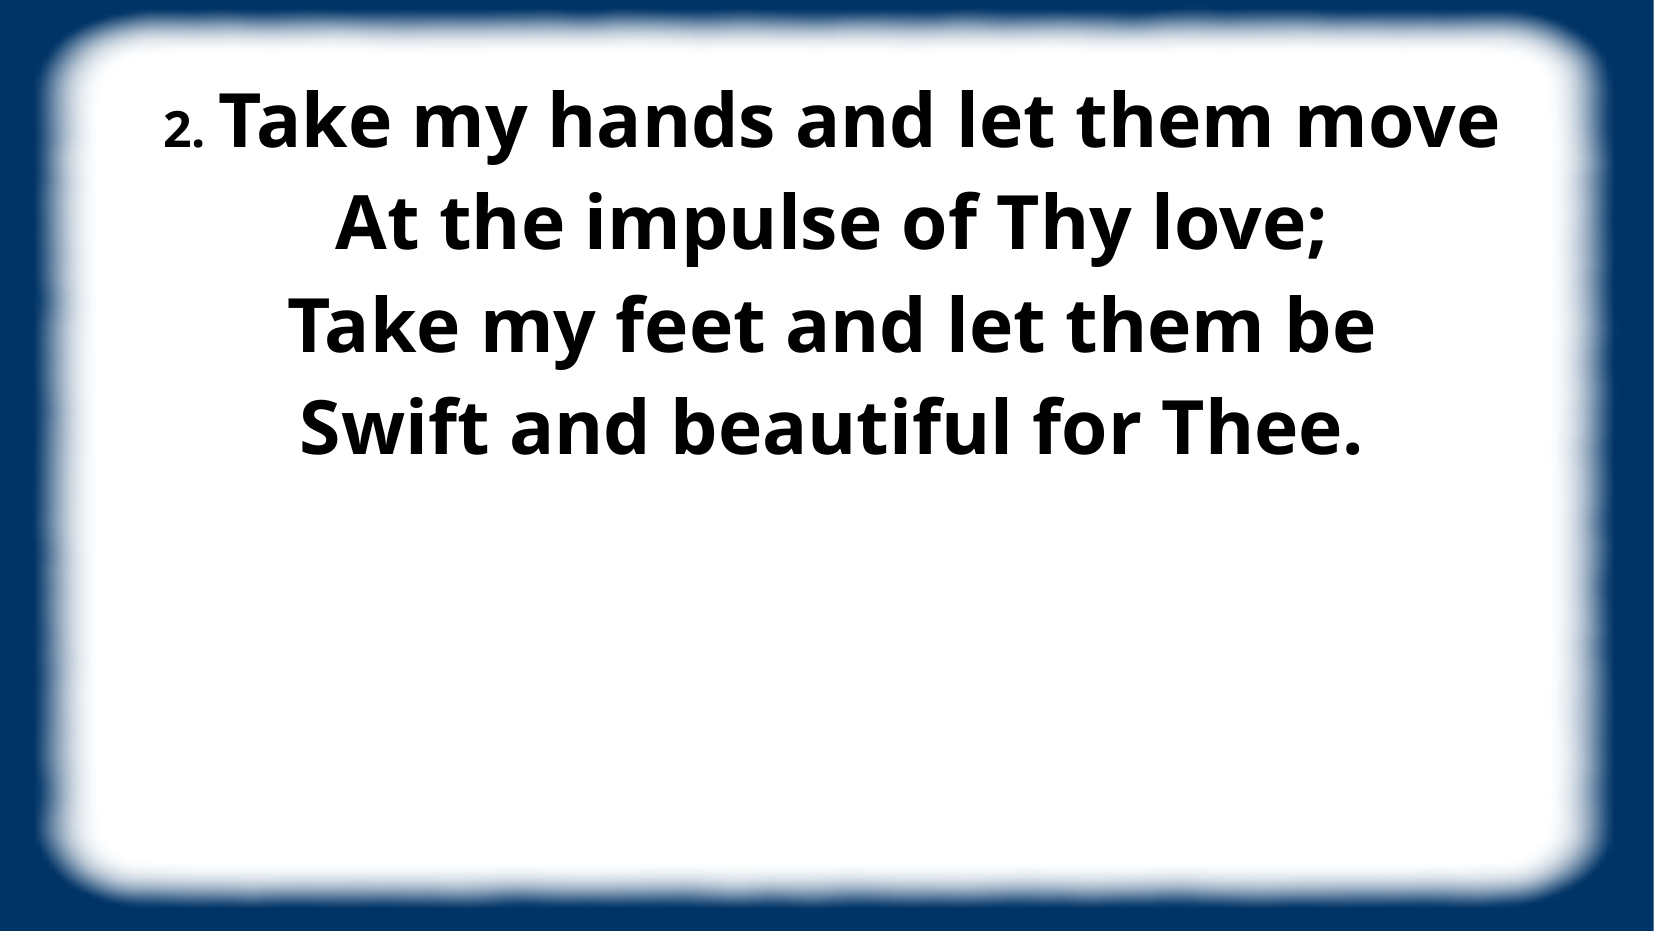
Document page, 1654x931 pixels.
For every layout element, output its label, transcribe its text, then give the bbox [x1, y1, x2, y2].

text_box 2. Take my hands and let them move At the impulse of Thy love; Take my feet and let them be Swift and beautiful for Thee. [90, 60, 1576, 475]
picture [0, 0, 1654, 931]
